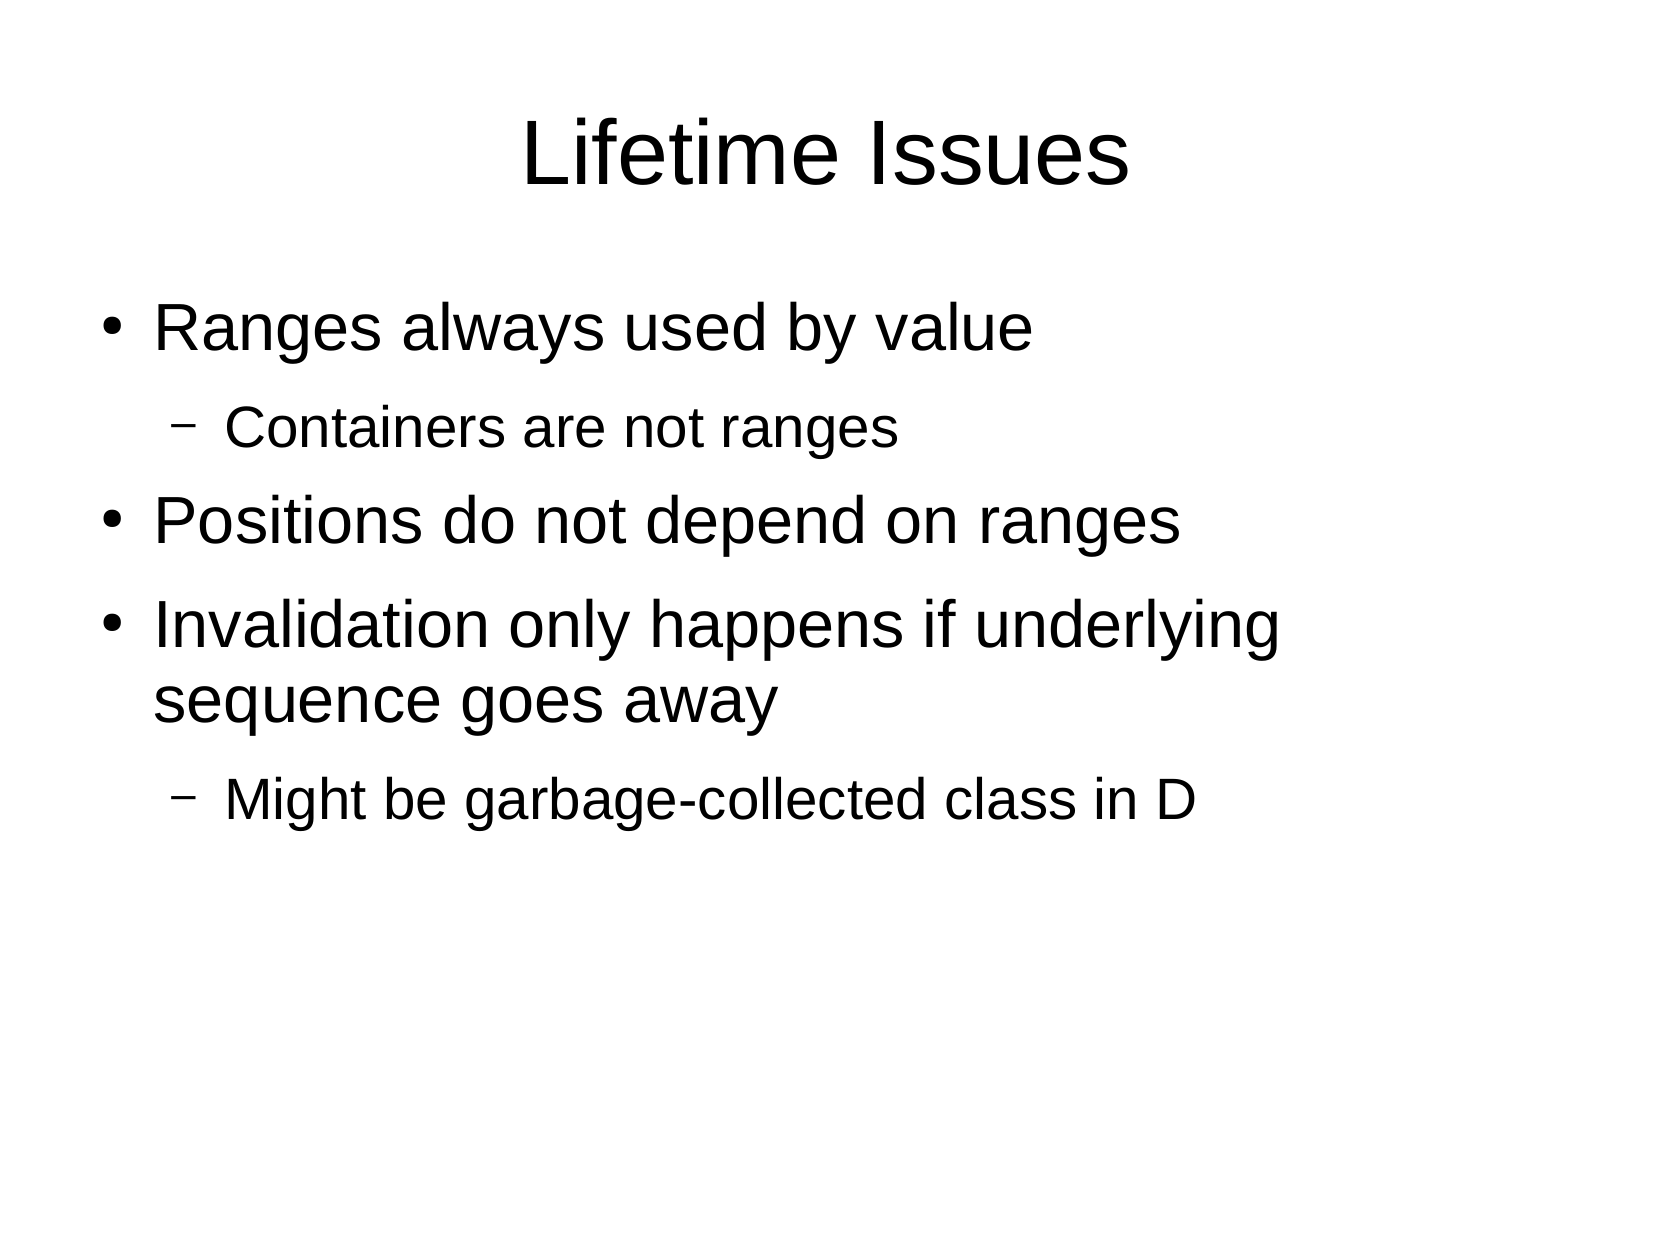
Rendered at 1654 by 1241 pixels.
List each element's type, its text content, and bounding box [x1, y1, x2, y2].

list Ranges always used by value Containers are not ranges Positions do not depend on ranges Invalidation only happens if underlying sequence goes away Might be garbage-collected class in D [82, 290, 1571, 1010]
title Lifetime Issues [82, 49, 1571, 257]
